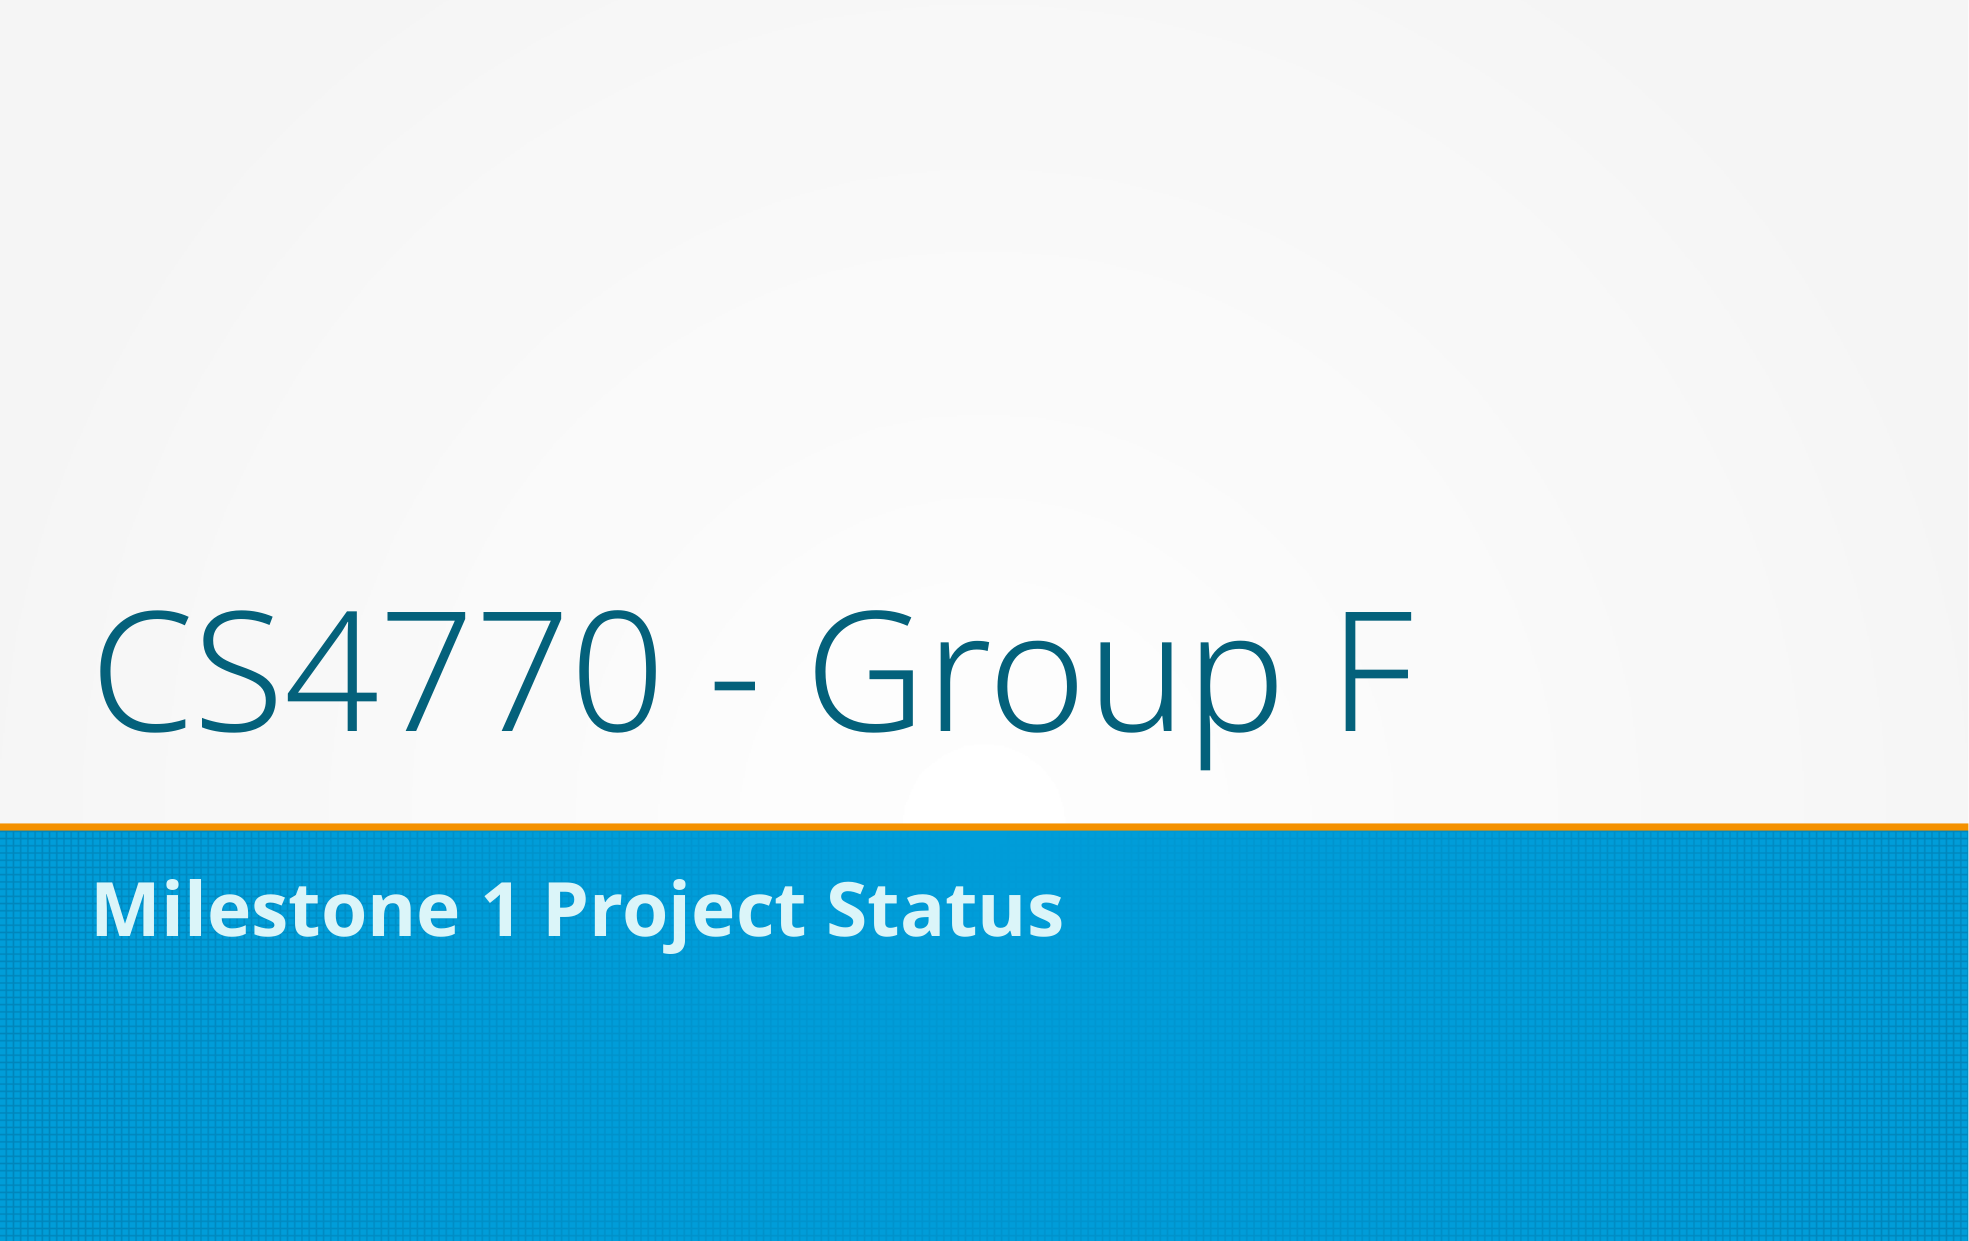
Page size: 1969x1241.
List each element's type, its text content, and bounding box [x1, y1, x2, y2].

title CS4770 - Group F [90, 49, 1862, 781]
picture [0, 0, 1969, 830]
subtitle Milestone 1 Project Status [90, 855, 1861, 1111]
